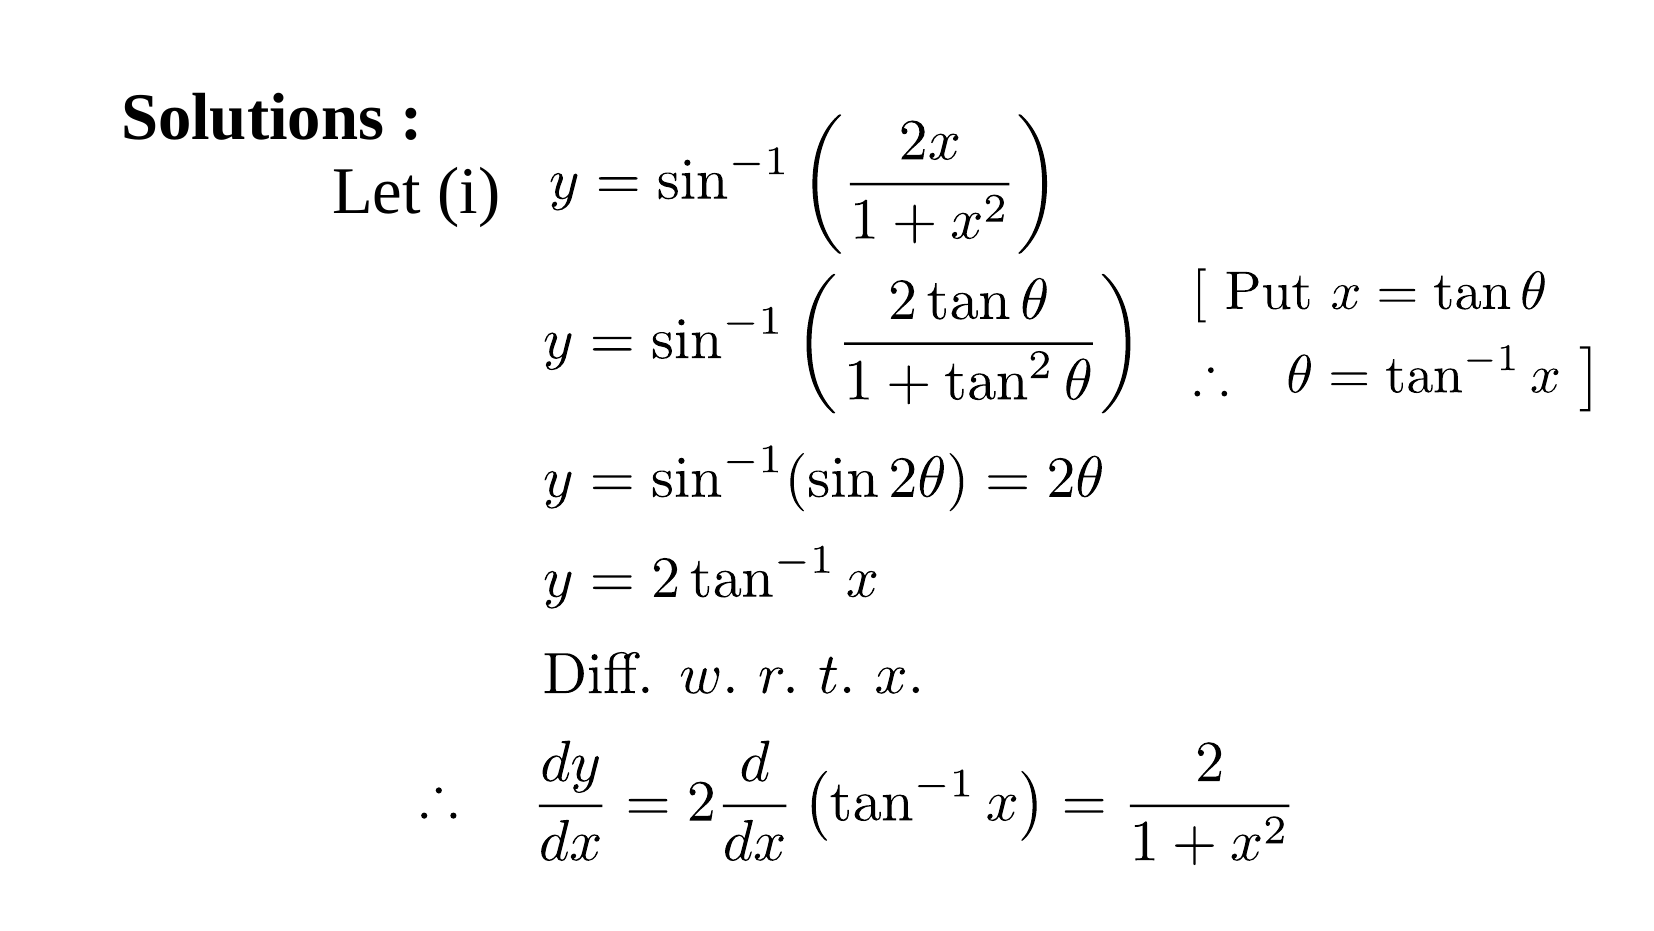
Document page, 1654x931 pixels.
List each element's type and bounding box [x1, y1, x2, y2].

text_box [544, 273, 1131, 414]
text_box [1194, 268, 1545, 323]
text_box [550, 114, 1048, 254]
text_box [544, 445, 1102, 512]
text_box [544, 545, 877, 609]
text_box [421, 787, 457, 819]
text_box [538, 740, 1290, 866]
title [47, 47, 1607, 910]
text_box [1194, 344, 1591, 412]
text_box [544, 651, 920, 694]
